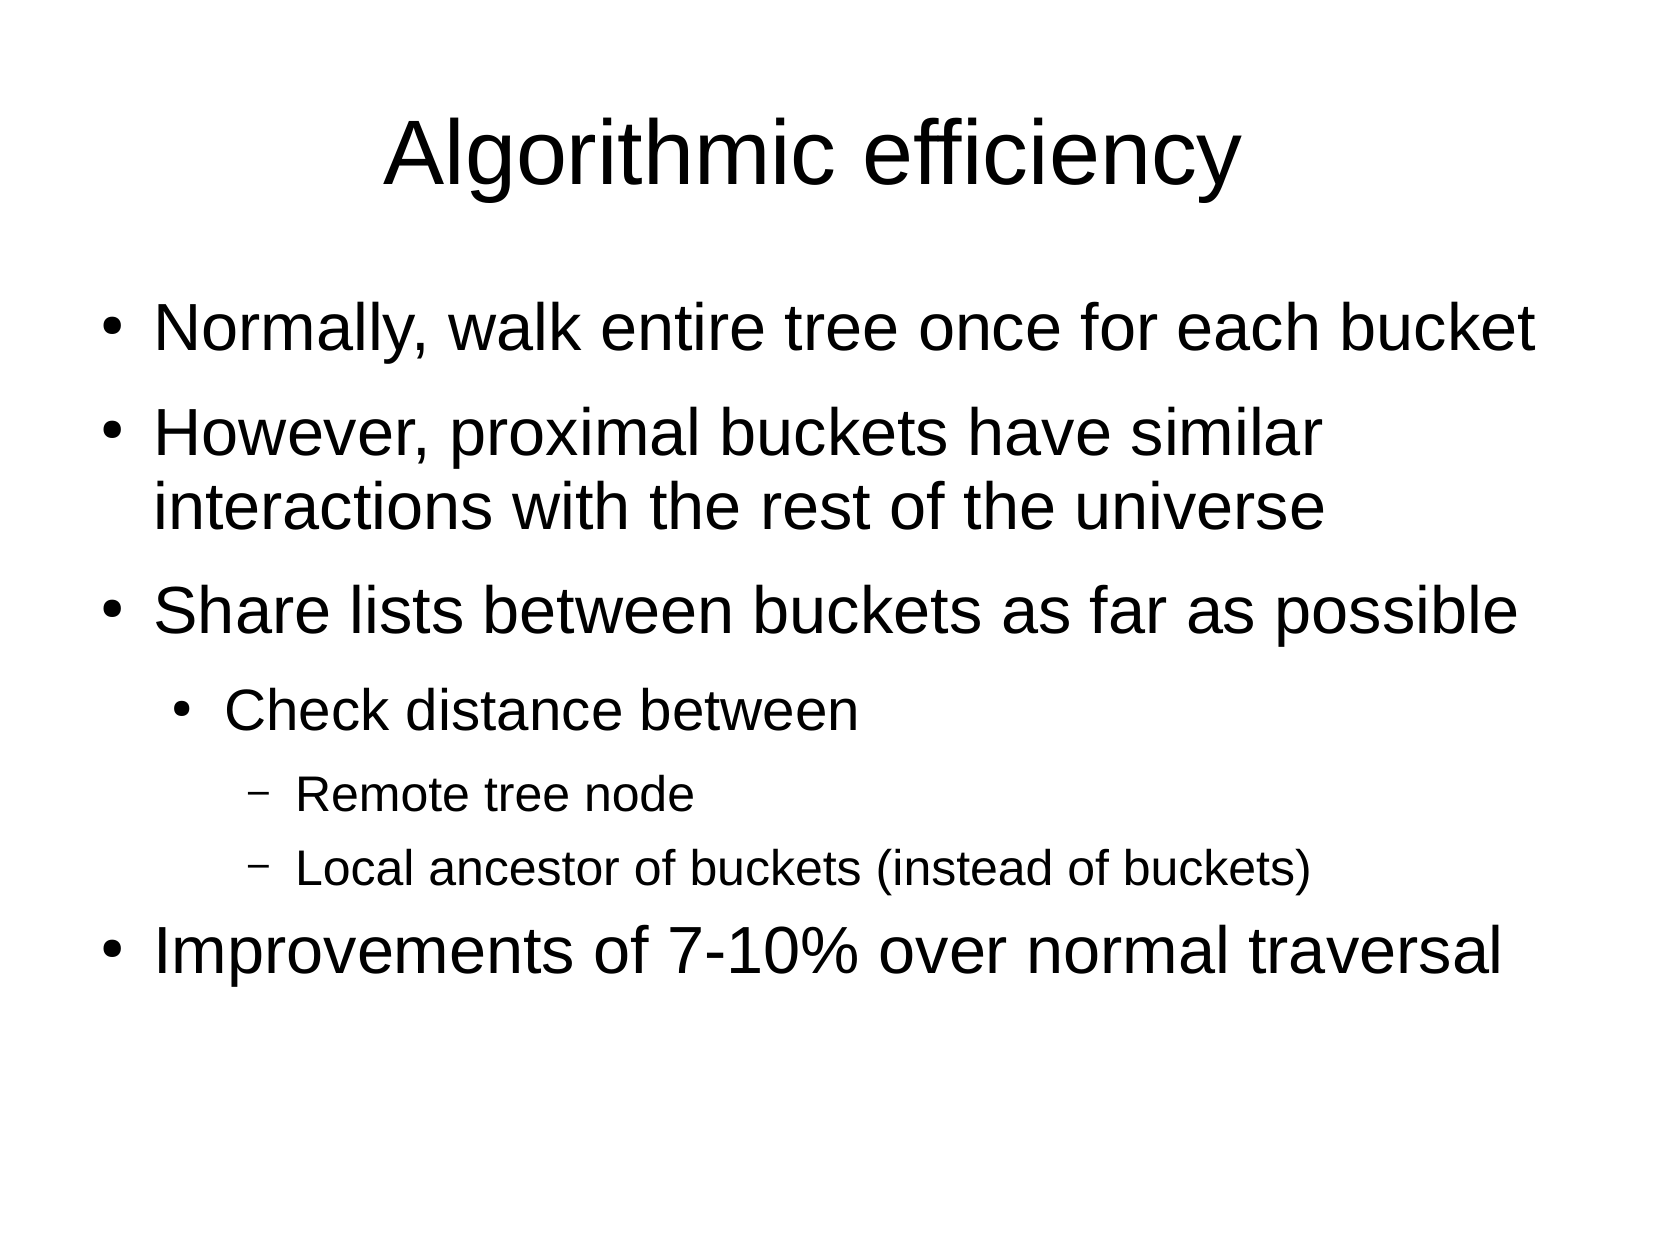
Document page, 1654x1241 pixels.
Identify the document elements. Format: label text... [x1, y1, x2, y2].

list Normally, walk entire tree once for each bucket However, proximal buckets have similar interactions with the rest of the universe Share lists between buckets as far as possible Check distance between Remote tree node Local ancestor of buckets (instead of buckets) Improvements of 7-10% over normal traversal [82, 290, 1571, 1109]
title Algorithmic efficiency [82, 56, 1571, 250]
